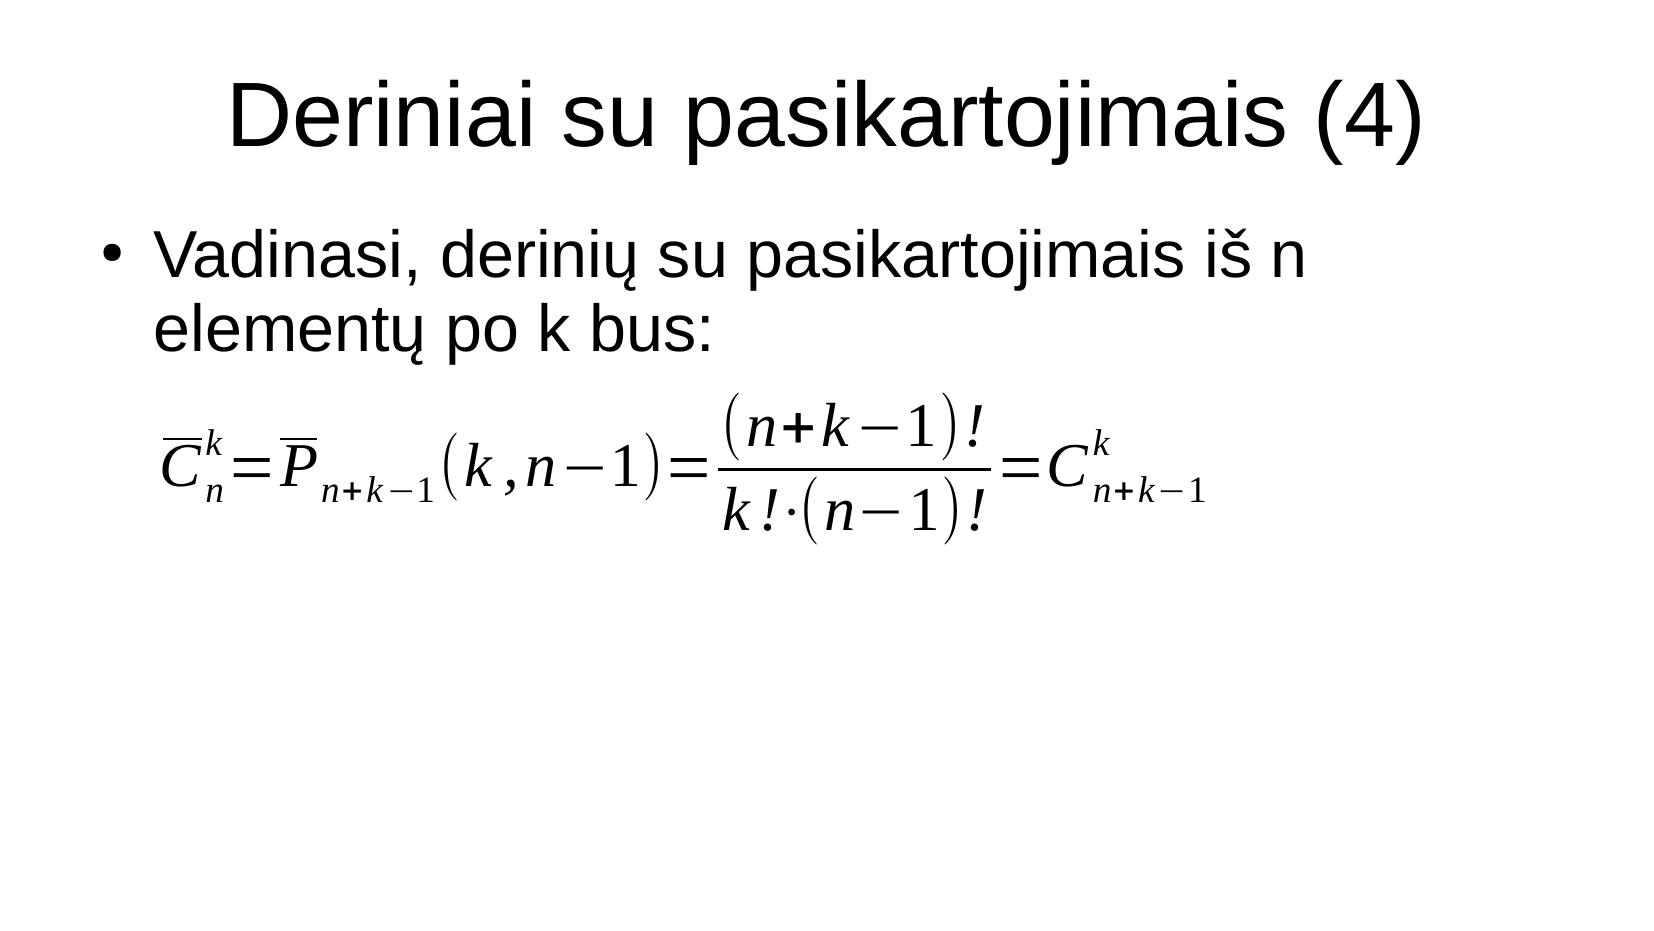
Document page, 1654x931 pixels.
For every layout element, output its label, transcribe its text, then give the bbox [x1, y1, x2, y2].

list Vadinasi, derinių su pasikartojimais iš n elementų po k bus: [82, 217, 1571, 757]
chart [153, 389, 1213, 549]
title Deriniai su pasikartojimais (4) [82, 36, 1571, 193]
